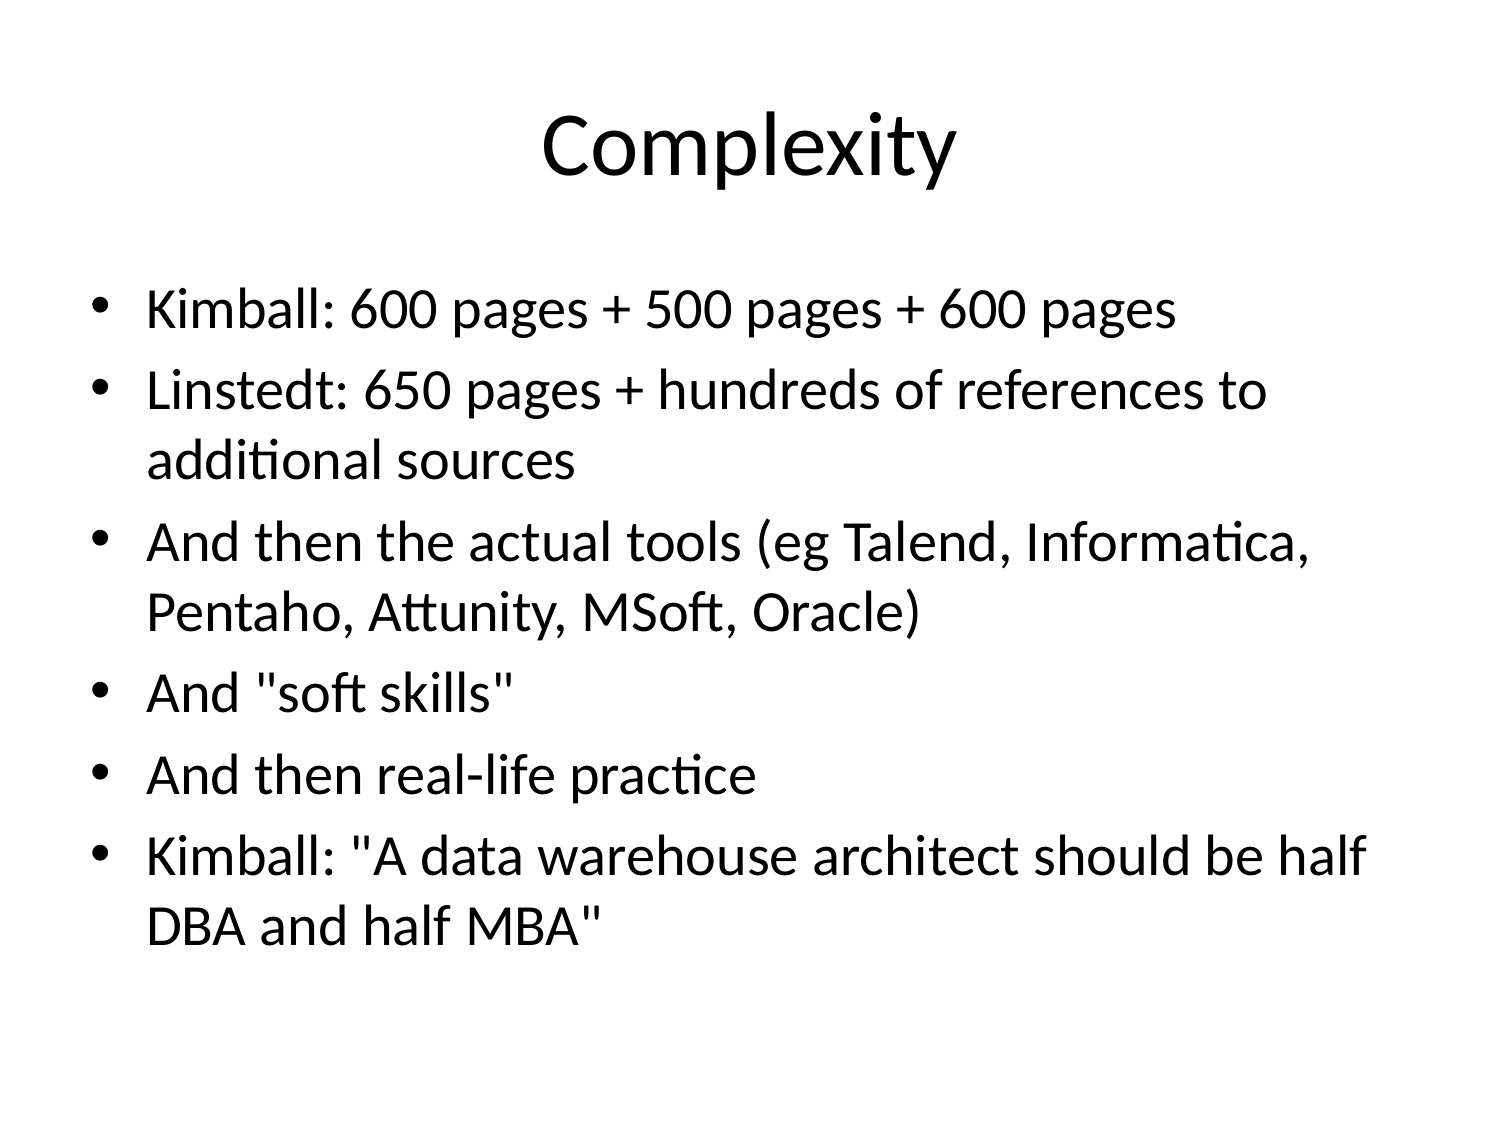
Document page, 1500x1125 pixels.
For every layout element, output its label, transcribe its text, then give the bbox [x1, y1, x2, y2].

list Kimball: 600 pages + 500 pages + 600 pages Linstedt: 650 pages + hundreds of references to additional sources And then the actual tools (eg Talend, Informatica, Pentaho, Attunity, MSoft, Oracle) And "soft skills" And then real-life practice Kimball: "A data warehouse architect should be half DBA and half MBA" [75, 262, 1425, 1005]
title Complexity [75, 45, 1425, 233]
